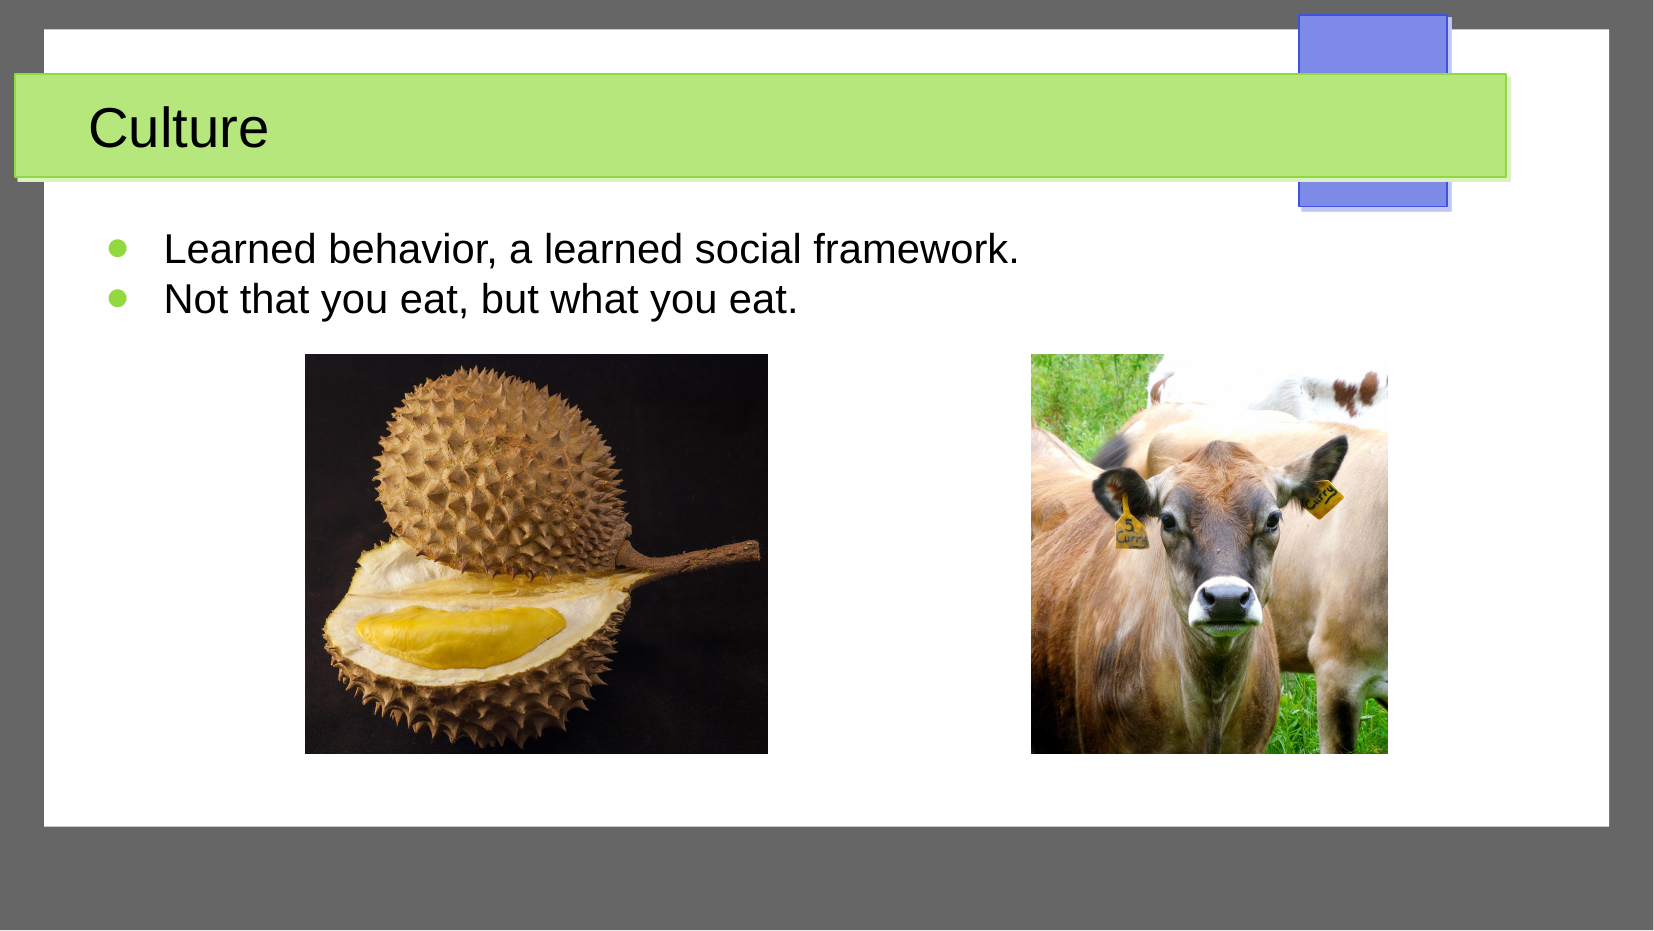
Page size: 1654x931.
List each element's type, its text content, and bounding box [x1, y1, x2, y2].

text_box Learned behavior, a learned social framework. Not that you eat, but what you eat. [88, 221, 1565, 812]
text_box Culture [88, 73, 1506, 178]
picture [1031, 354, 1388, 754]
picture [305, 354, 768, 754]
